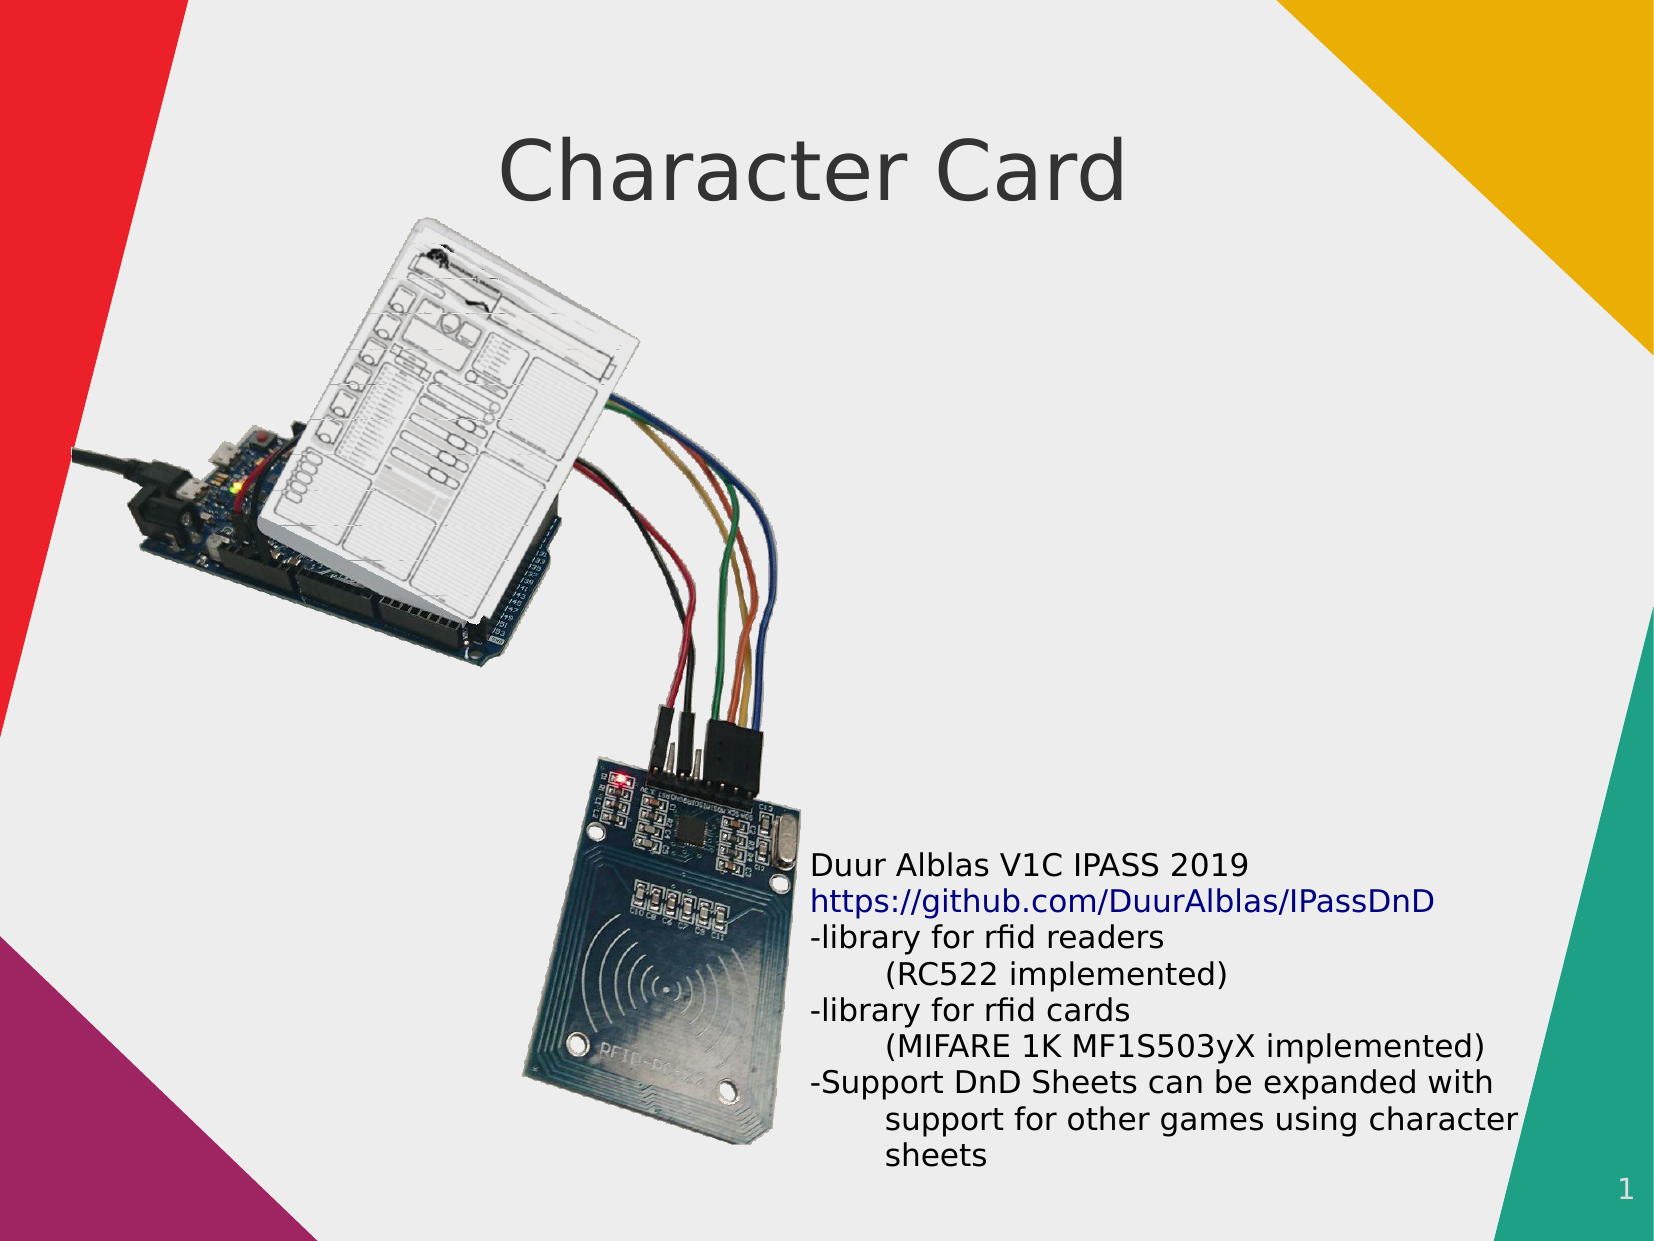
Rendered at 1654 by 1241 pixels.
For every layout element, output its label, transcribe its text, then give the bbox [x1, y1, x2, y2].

title Character Card [114, 73, 1539, 271]
picture [71, 119, 841, 1145]
text_box Duur Alblas V1C IPASS 2019 https://github.com/DuurAlblas/IPassDnD -library for rfid readers (RC522 implemented) -library for rfid cards (MIFARE 1K MF1S503yX implemented) -Support DnD Sheets can be expanded with support for other games using character sheets [795, 840, 1576, 1241]
